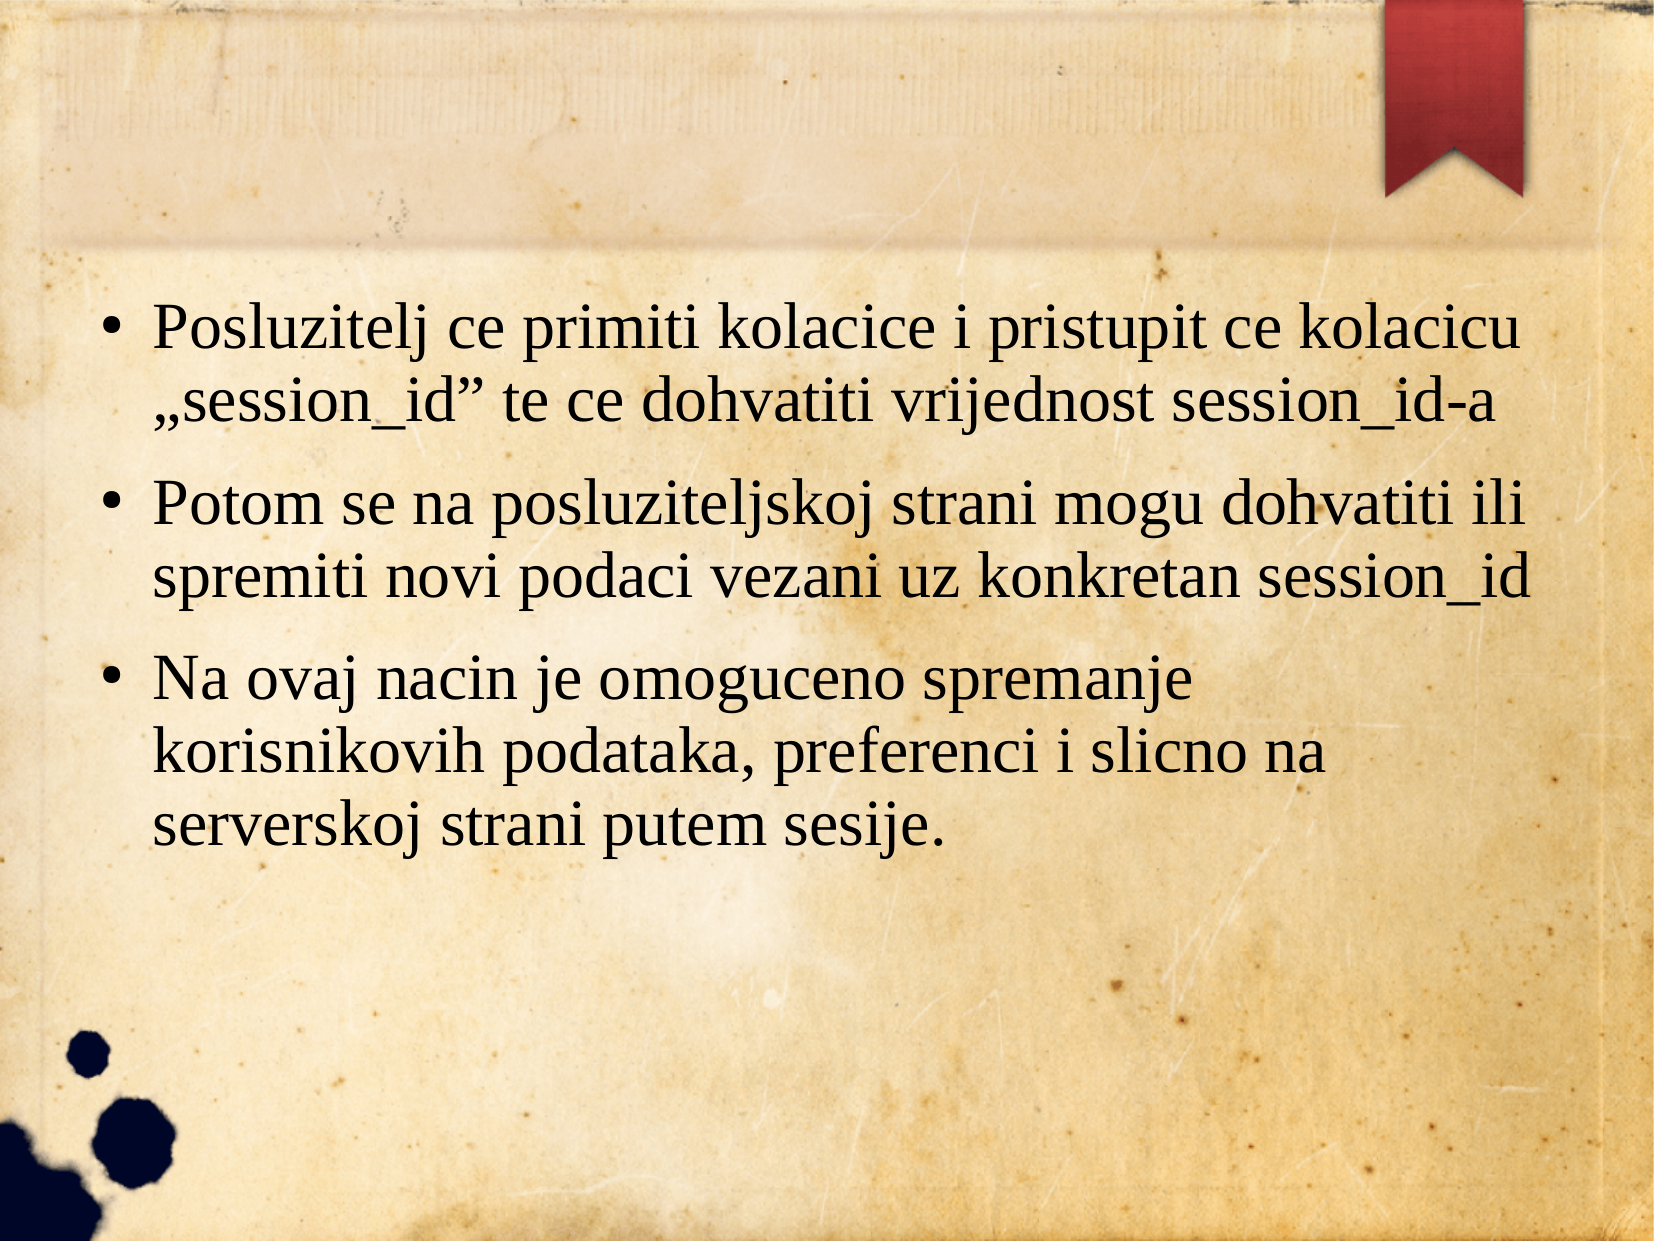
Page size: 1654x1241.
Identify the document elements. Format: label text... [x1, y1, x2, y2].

list Posluzitelj ce primiti kolacice i pristupit ce kolacicu „session_id” te ce dohvatiti vrijednost session_id-a Potom se na posluziteljskoj strani mogu dohvatiti ili spremiti novi podaci vezani uz konkretan session_id Na ovaj nacin je omoguceno spremanje korisnikovih podataka, preferenci i slicno na serverskoj strani putem sesije. [82, 290, 1538, 1010]
picture [0, 0, 1654, 1241]
